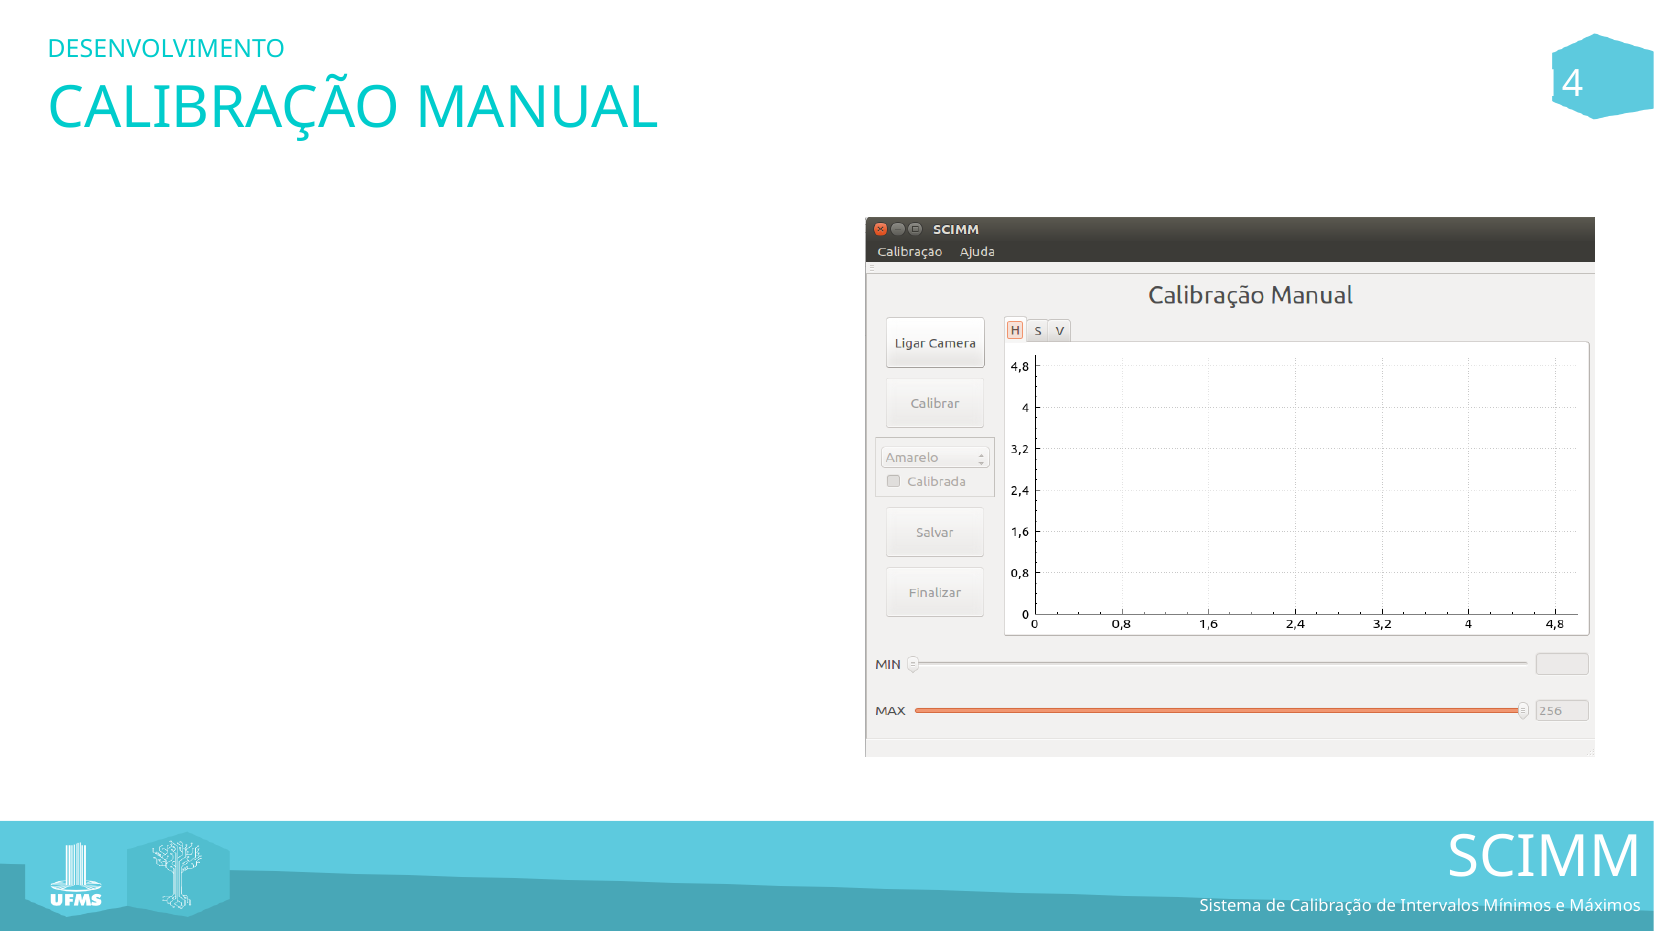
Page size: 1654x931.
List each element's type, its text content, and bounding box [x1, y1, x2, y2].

title DESENVOLVIMENTO CALIBRAÇÃO MANUAL [11, 10, 1501, 166]
text_box <number> [1526, 49, 1654, 120]
picture [0, 0, 1654, 931]
title SCIMM Sistema de Calibração de Intervalos Mínimos e Máximos [153, 801, 1642, 931]
